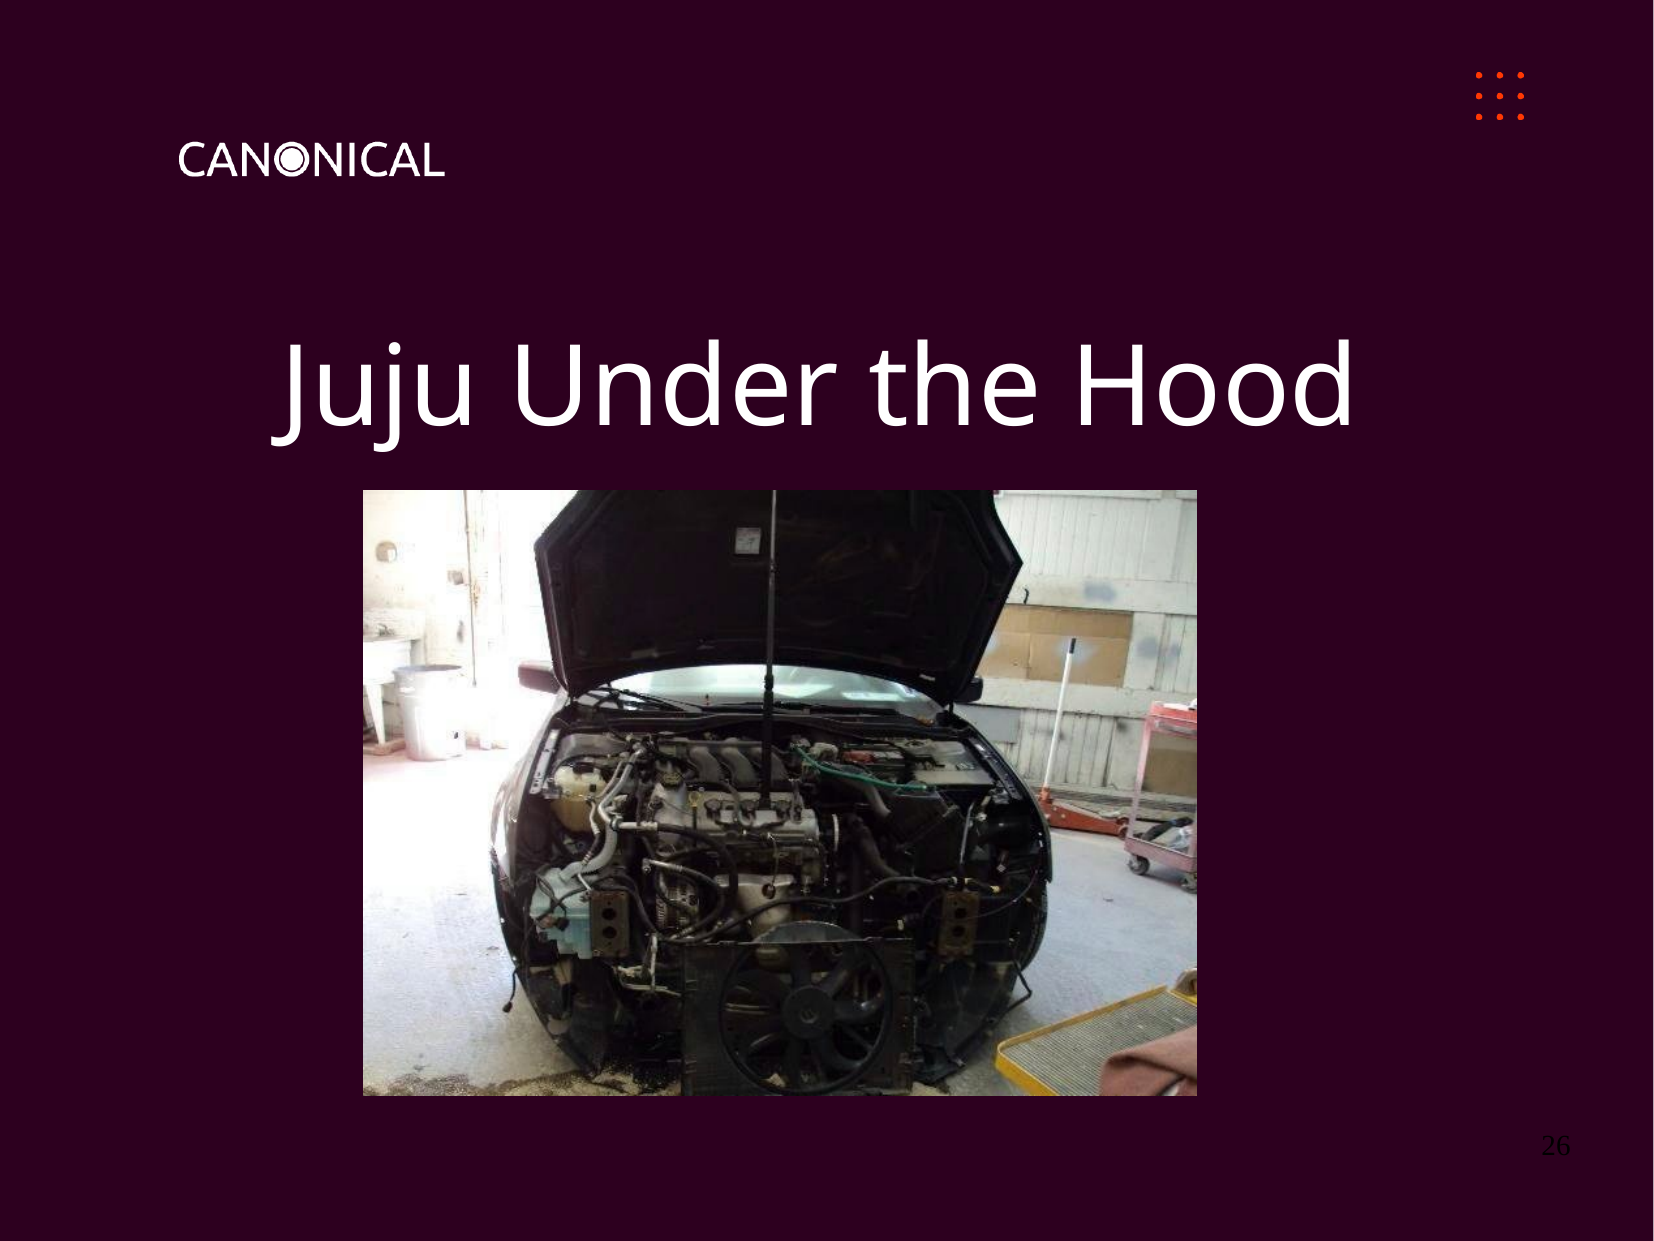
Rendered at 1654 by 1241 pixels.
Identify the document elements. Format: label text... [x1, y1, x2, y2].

subtitle Juju Under the Hood [86, 222, 1554, 542]
picture [0, 0, 1654, 1241]
